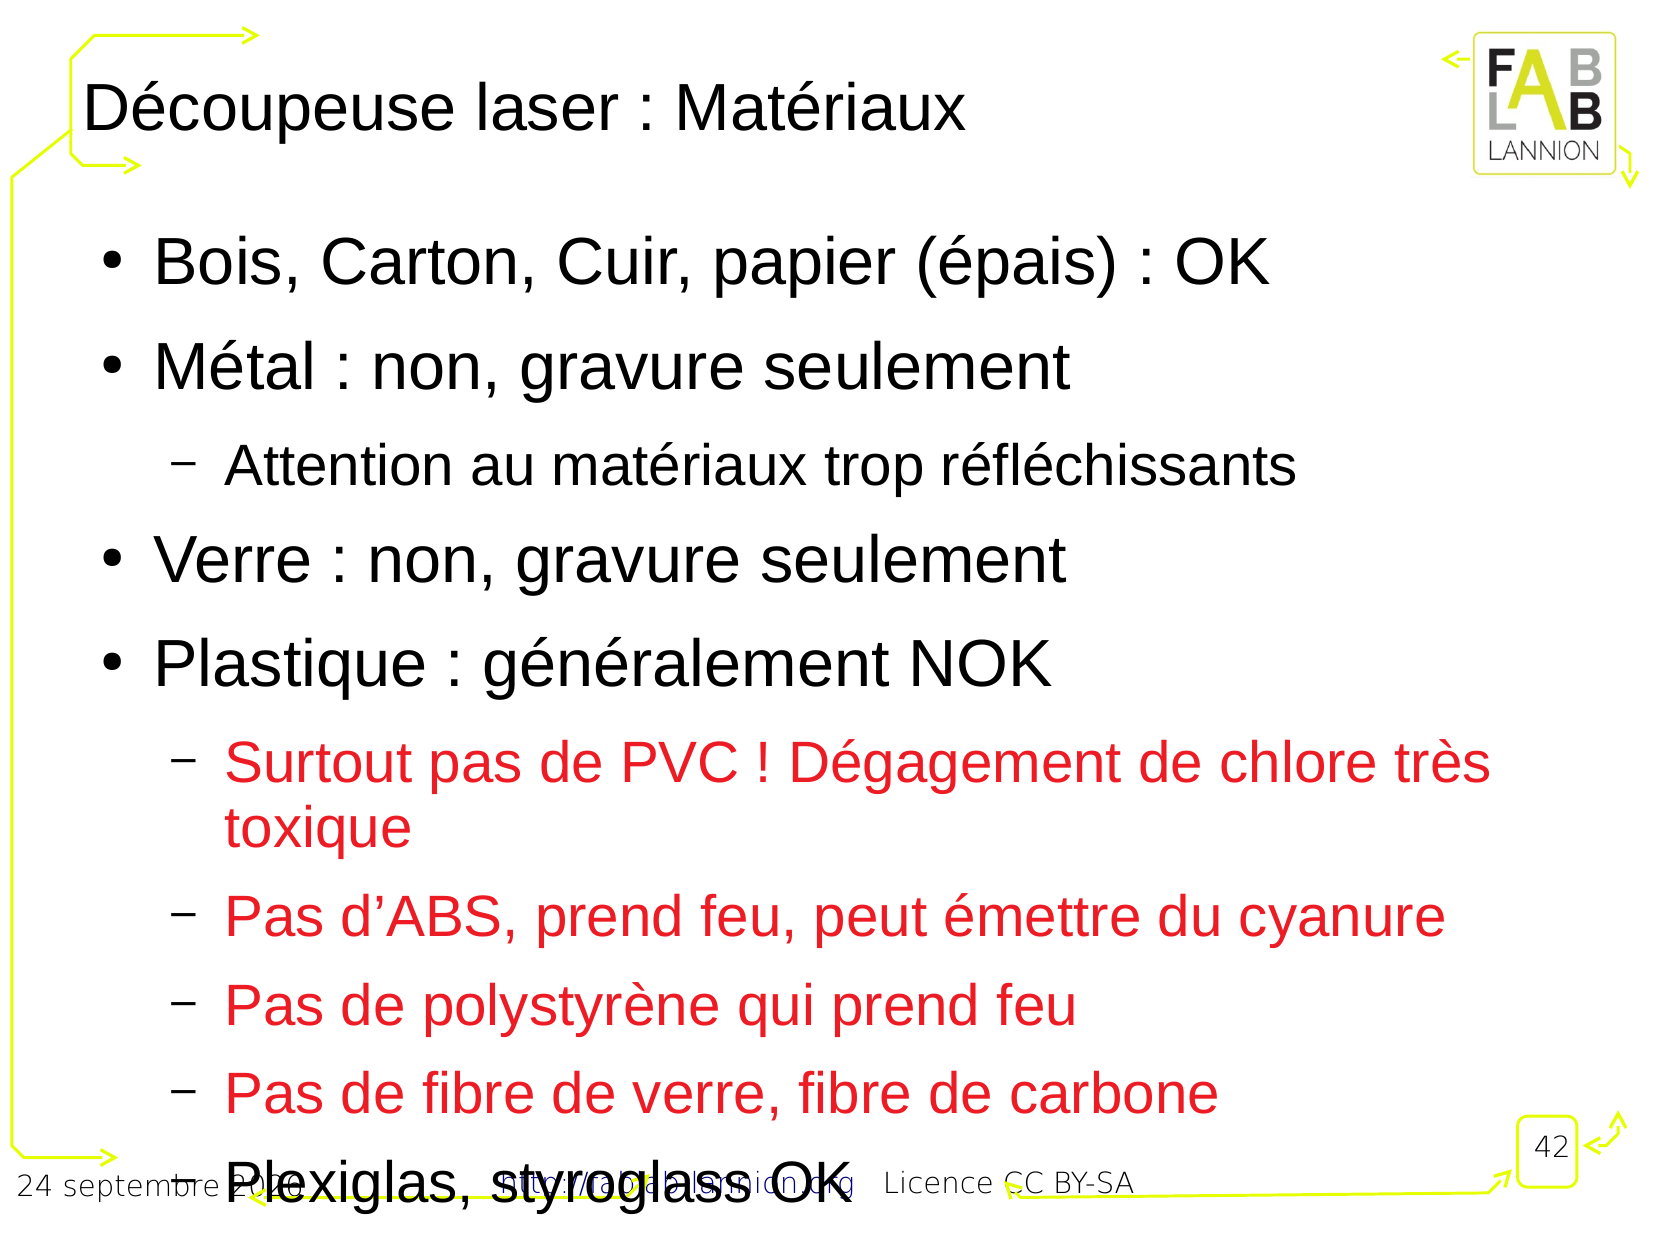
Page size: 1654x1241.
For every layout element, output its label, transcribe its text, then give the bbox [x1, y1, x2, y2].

title Découpeuse laser : Matériaux [82, 49, 1441, 166]
picture [1470, 29, 1619, 178]
list Bois, Carton, Cuir, papier (épais) : OK Métal : non, gravure seulement Attention au matériaux trop réfléchissants Verre : non, gravure seulement Plastique : généralement NOK Surtout pas de PVC ! Dégagement de chlore très toxique Pas d’ABS, prend feu, peut émettre du cyanure Pas de polystyrène qui prend feu Pas de fibre de verre, fibre de carbone Plexiglas, styroglass OK [82, 224, 1571, 1123]
